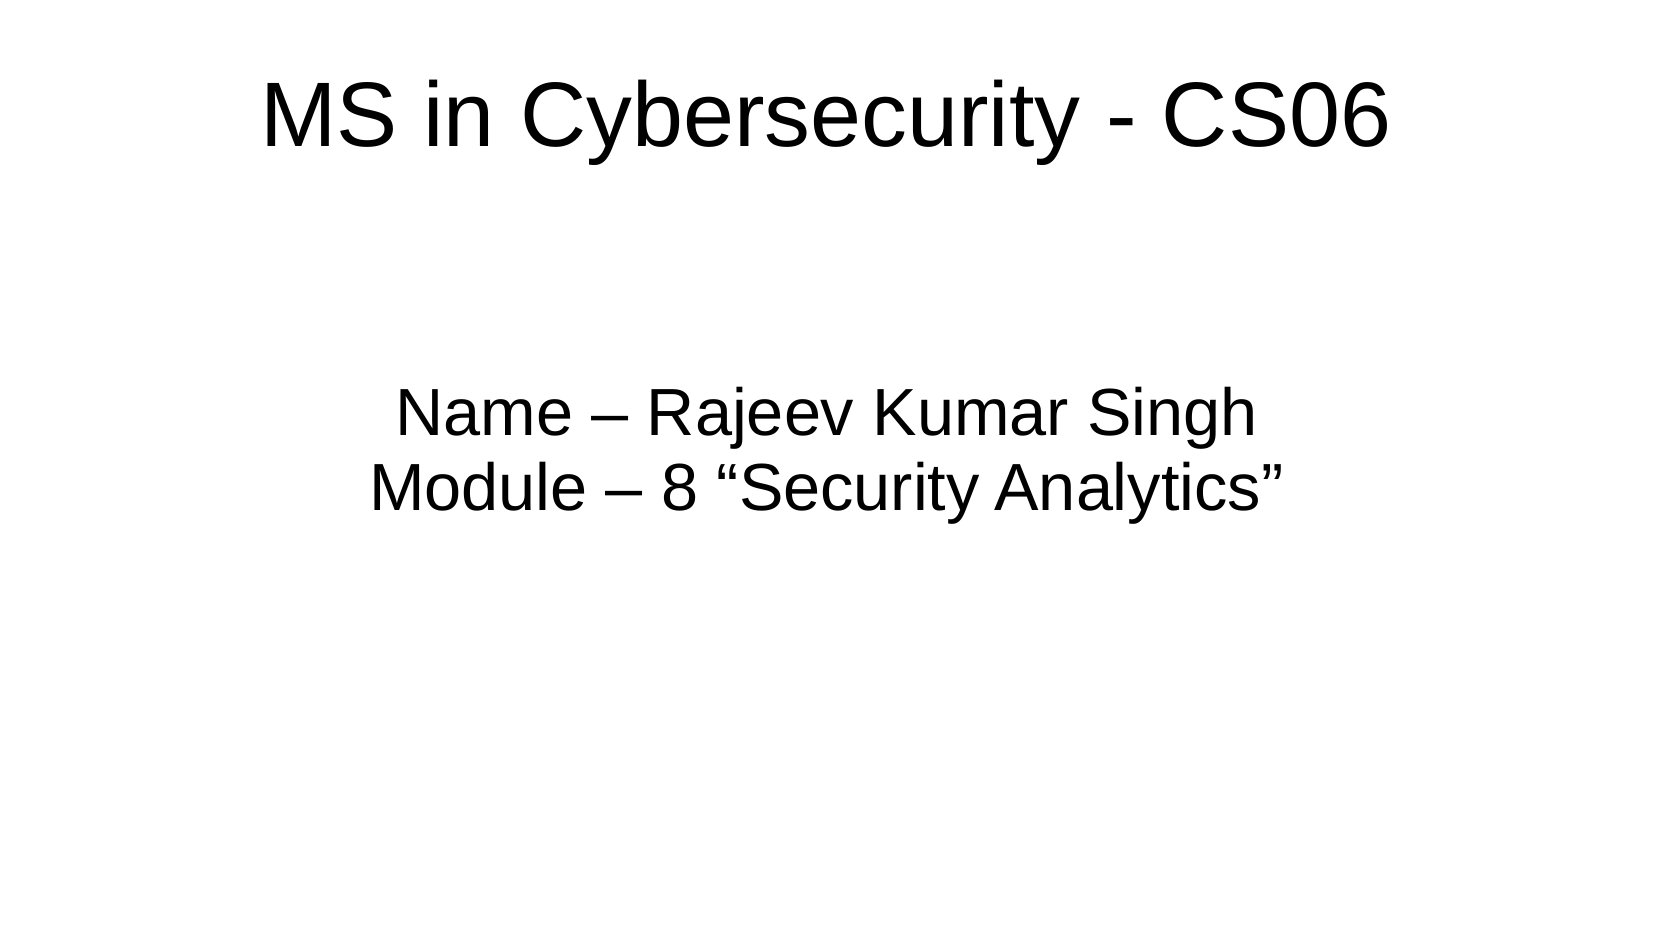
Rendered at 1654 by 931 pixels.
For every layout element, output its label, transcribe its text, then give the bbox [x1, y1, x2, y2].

title MS in Cybersecurity - CS06 [82, 37, 1571, 193]
subtitle Name – Rajeev Kumar Singh Module – 8 “Security Analytics” [82, 217, 1571, 758]
